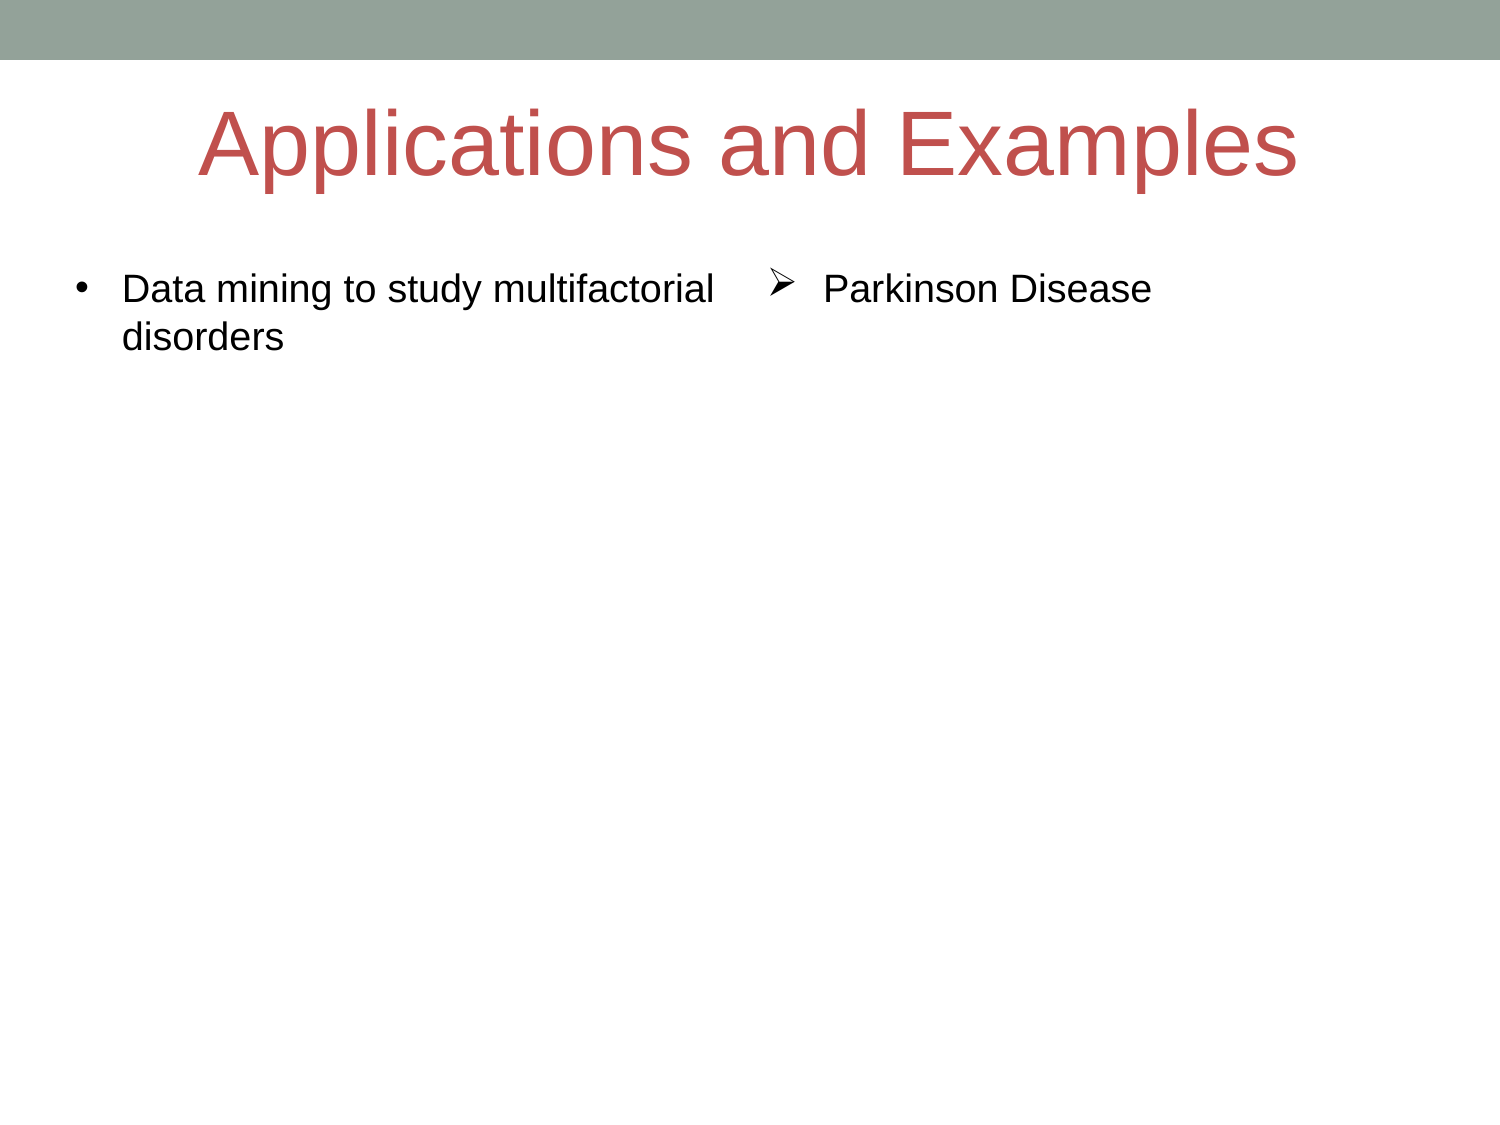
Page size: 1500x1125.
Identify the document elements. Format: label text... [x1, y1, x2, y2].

title Applications and Examples [75, 44, 1425, 233]
list Parkinson Disease [766, 263, 1426, 1068]
list Data mining to study multifactorial disorders [75, 263, 734, 1068]
